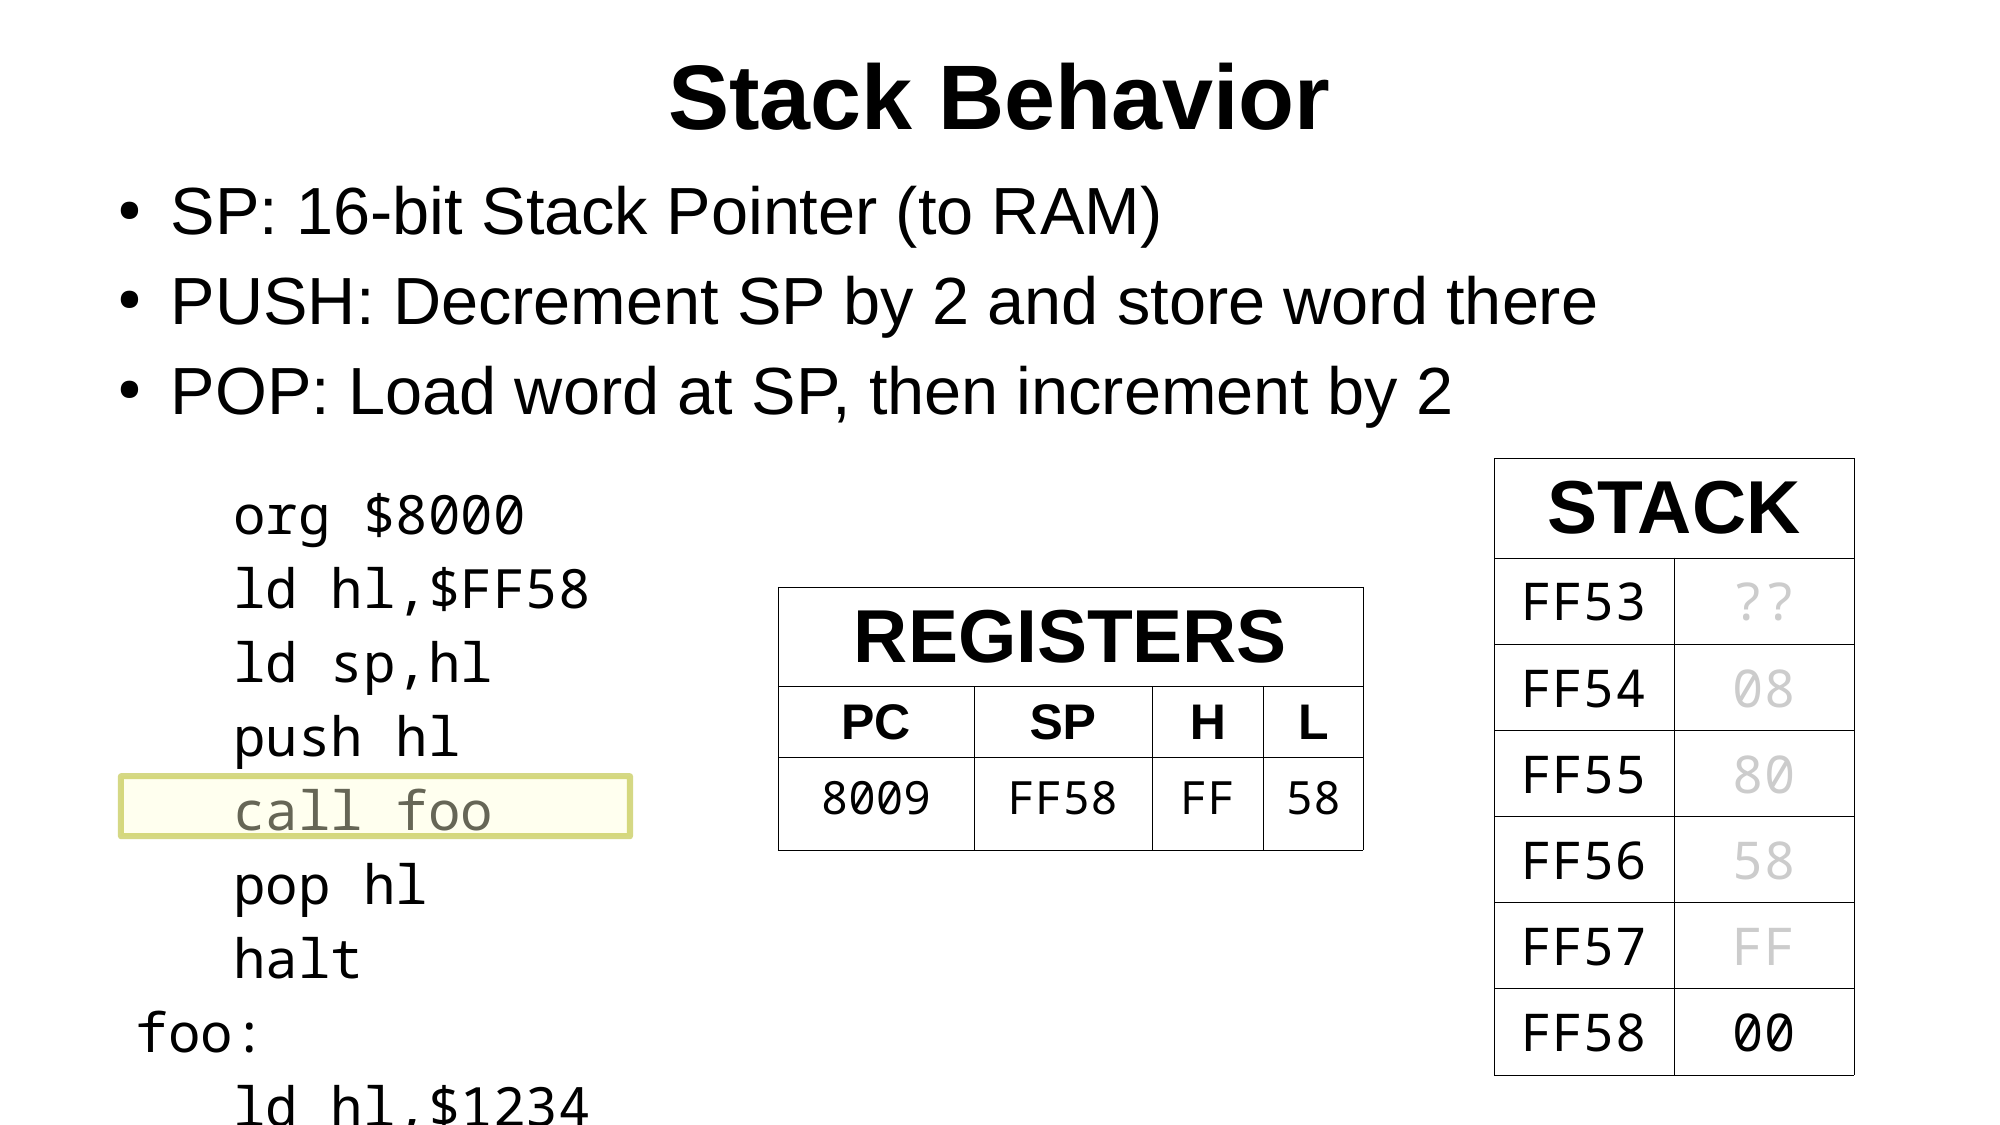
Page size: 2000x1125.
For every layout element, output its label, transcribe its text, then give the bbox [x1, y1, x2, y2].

table_cell FF54 [1495, 645, 1674, 730]
table_cell 58 [1264, 758, 1363, 850]
table_header STACK [1495, 459, 1854, 558]
text_box org $8000 ld hl,$FF58 ld sp,hl push hl call foo pop hl halt foo: ld hl,$1234 ret [120, 469, 706, 1095]
table_cell 08 [1675, 645, 1854, 730]
table_cell FF56 [1495, 817, 1674, 902]
table_cell L [1264, 687, 1363, 757]
table_cell H [1153, 687, 1263, 757]
text_box [120, 776, 631, 837]
table_cell 58 [1675, 817, 1854, 902]
table_cell FF55 [1495, 731, 1674, 816]
table_cell 8009 [779, 758, 974, 850]
table_cell 80 [1675, 731, 1854, 816]
table_cell SP [975, 687, 1152, 757]
table_cell ?? [1675, 559, 1854, 644]
table_cell FF57 [1495, 903, 1674, 988]
title Stack Behavior [137, 0, 1862, 174]
table_header REGISTERS [779, 588, 1363, 686]
table_cell FF [1153, 758, 1263, 850]
table_cell FF58 [1495, 989, 1674, 1075]
list SP: 16-bit Stack Pointer (to RAM) PUSH: Decrement SP by 2 and store word there POP: Load word at SP, then increment by 2 [99, 174, 1900, 451]
table_cell FF [1675, 903, 1854, 988]
table_cell FF53 [1495, 559, 1674, 644]
table_cell FF58 [975, 758, 1152, 850]
table_cell 00 [1675, 989, 1854, 1075]
table_cell PC [779, 687, 974, 757]
